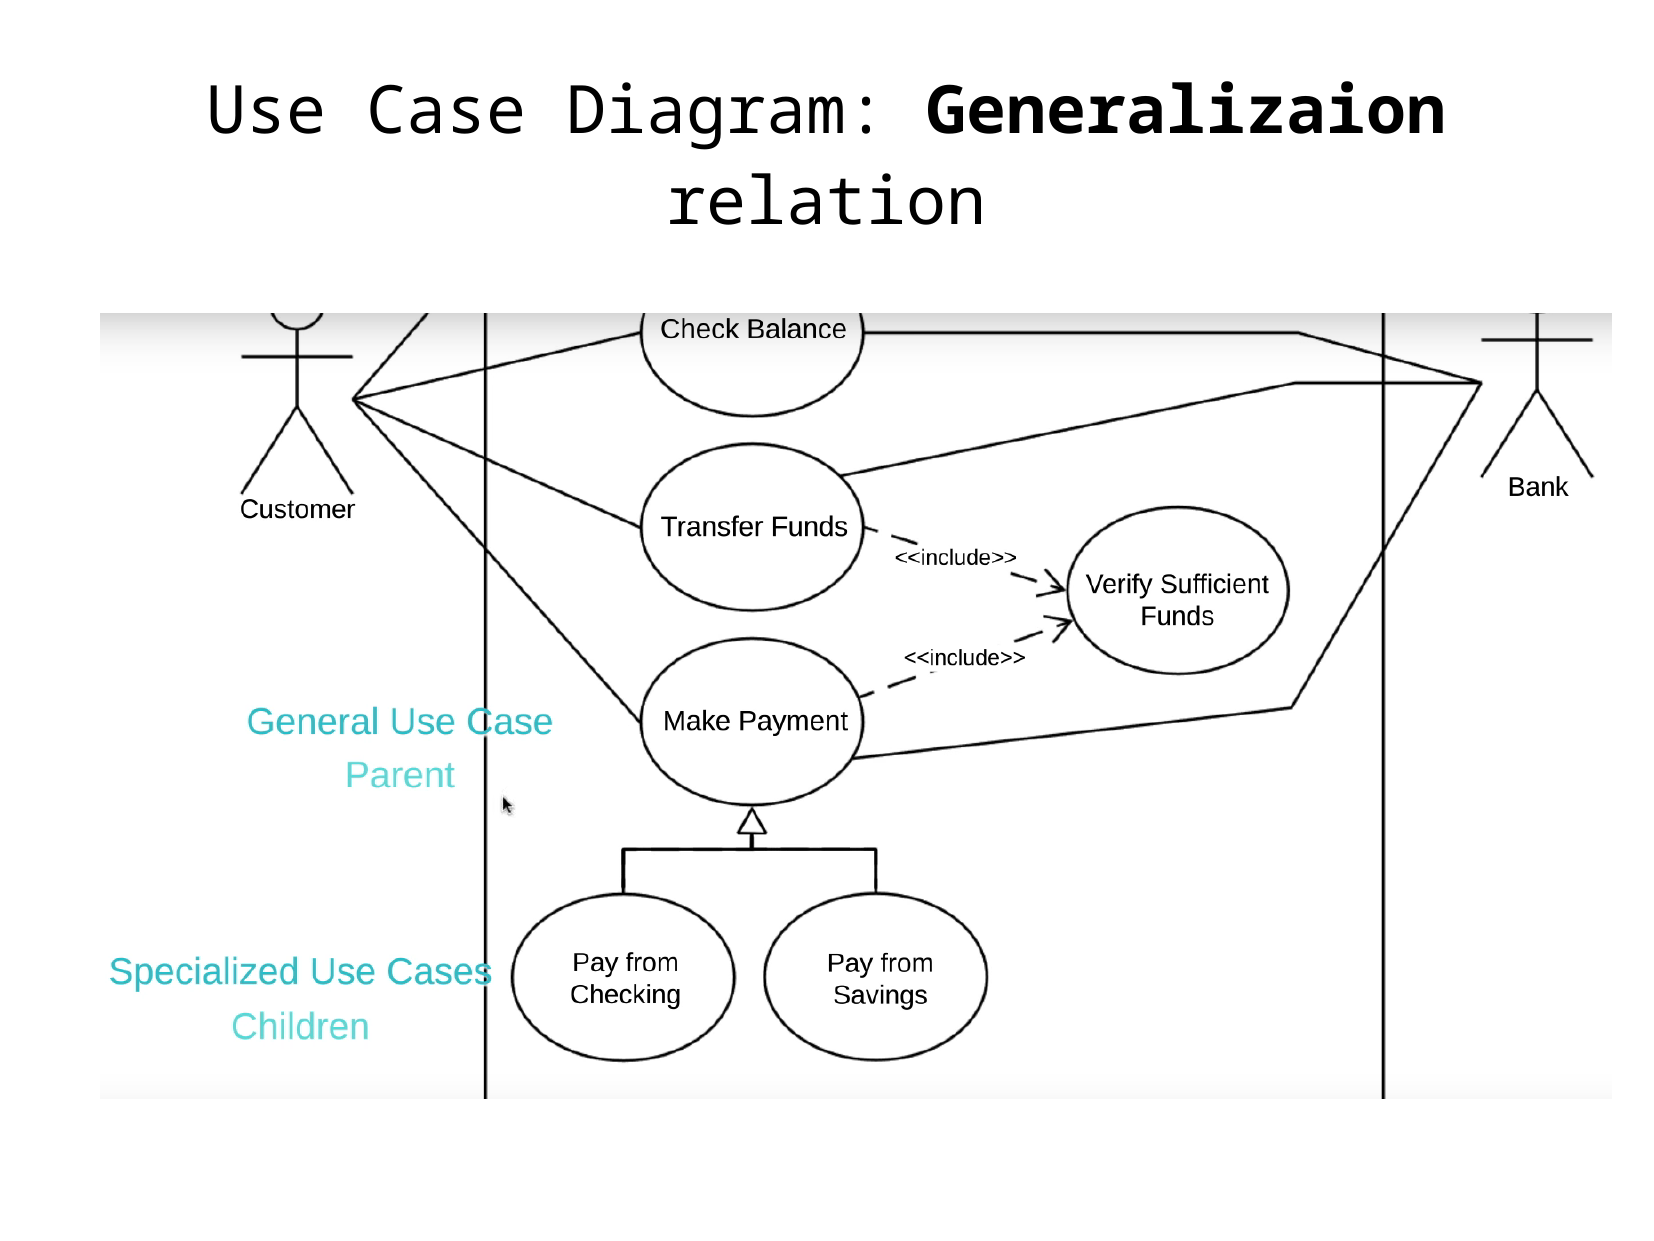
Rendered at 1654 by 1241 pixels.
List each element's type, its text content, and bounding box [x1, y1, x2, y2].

title Use Case Diagram: Generalizaion relation [82, 49, 1571, 257]
picture [100, 313, 1612, 1099]
